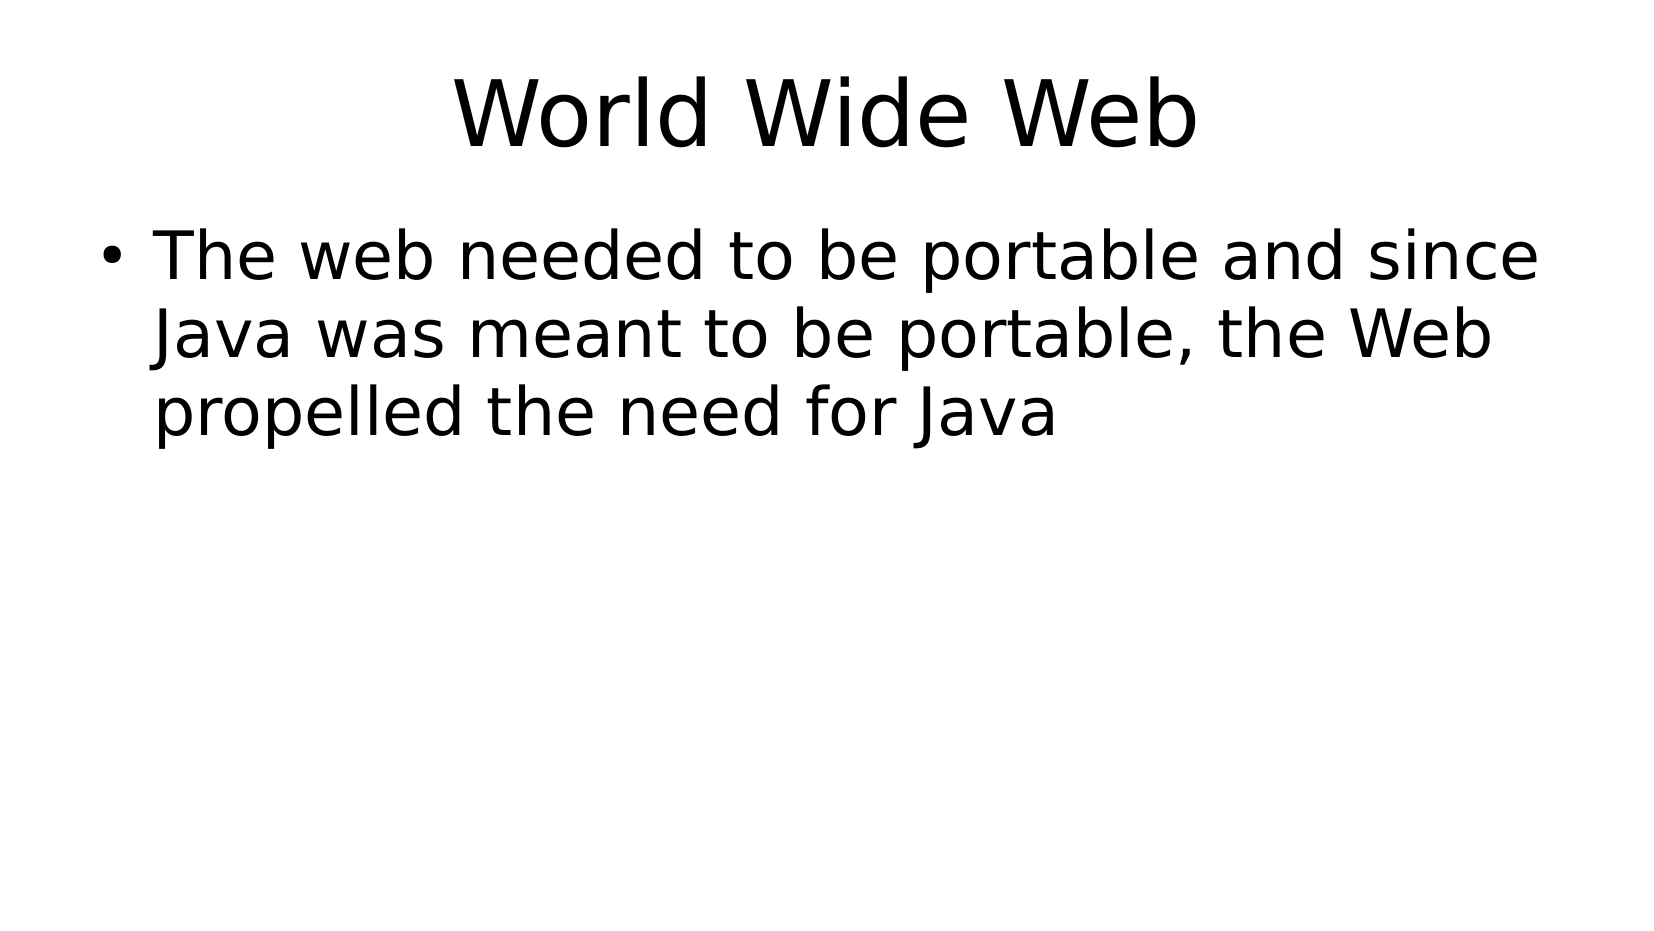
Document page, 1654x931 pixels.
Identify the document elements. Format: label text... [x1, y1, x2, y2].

list The web needed to be portable and since Java was meant to be portable, the Web propelled the need for Java [82, 217, 1571, 758]
title World Wide Web [82, 37, 1571, 193]
